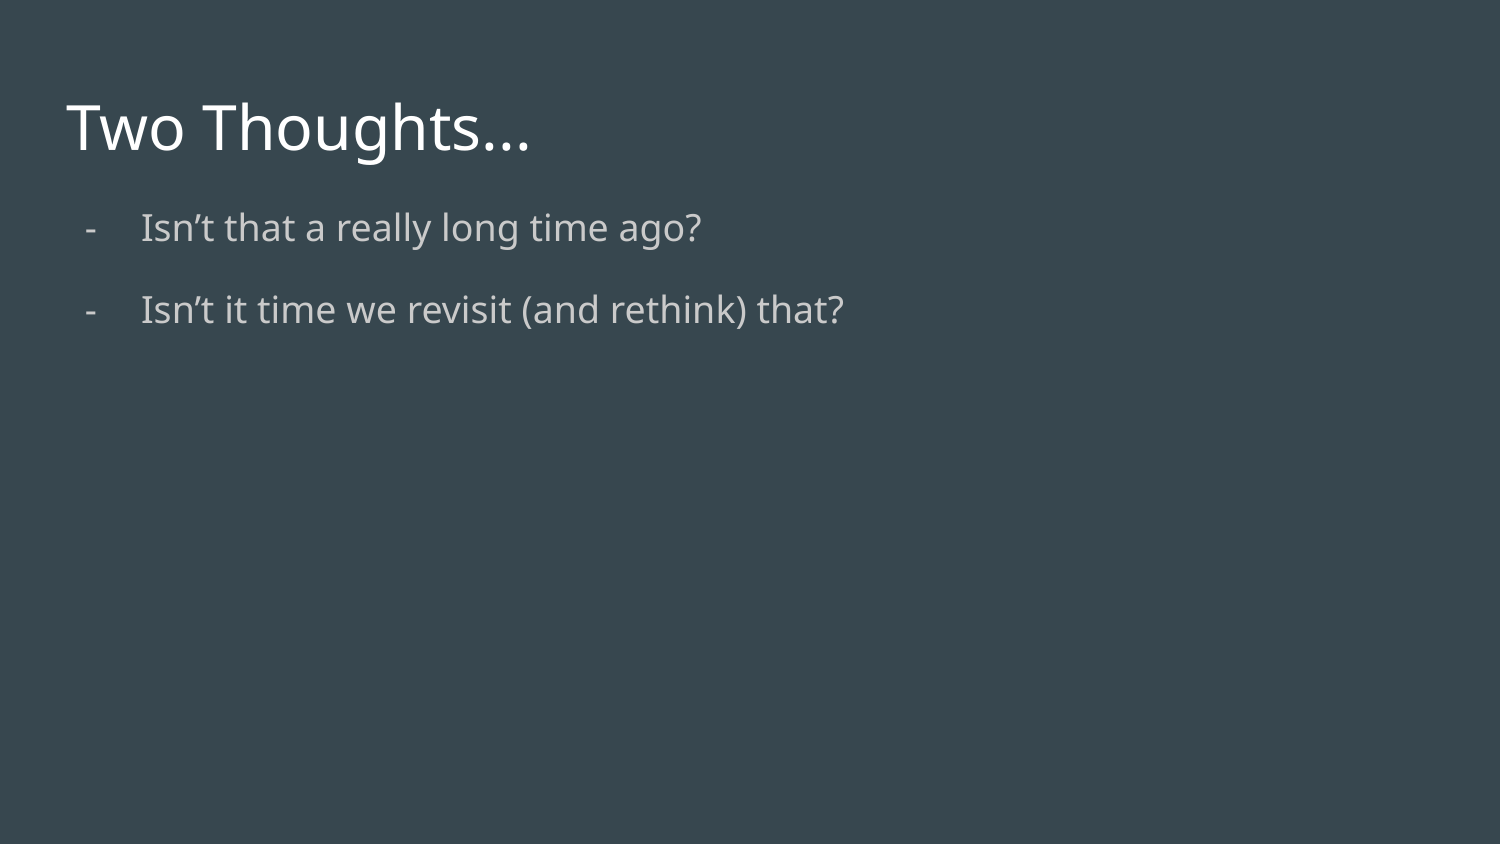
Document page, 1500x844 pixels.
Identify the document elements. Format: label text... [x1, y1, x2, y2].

text_box Isn’t it time we revisit (and rethink) that? [51, 264, 976, 373]
title Two Thoughts... [51, 72, 1449, 167]
list Isn’t that a really long time ago? [51, 189, 1449, 297]
